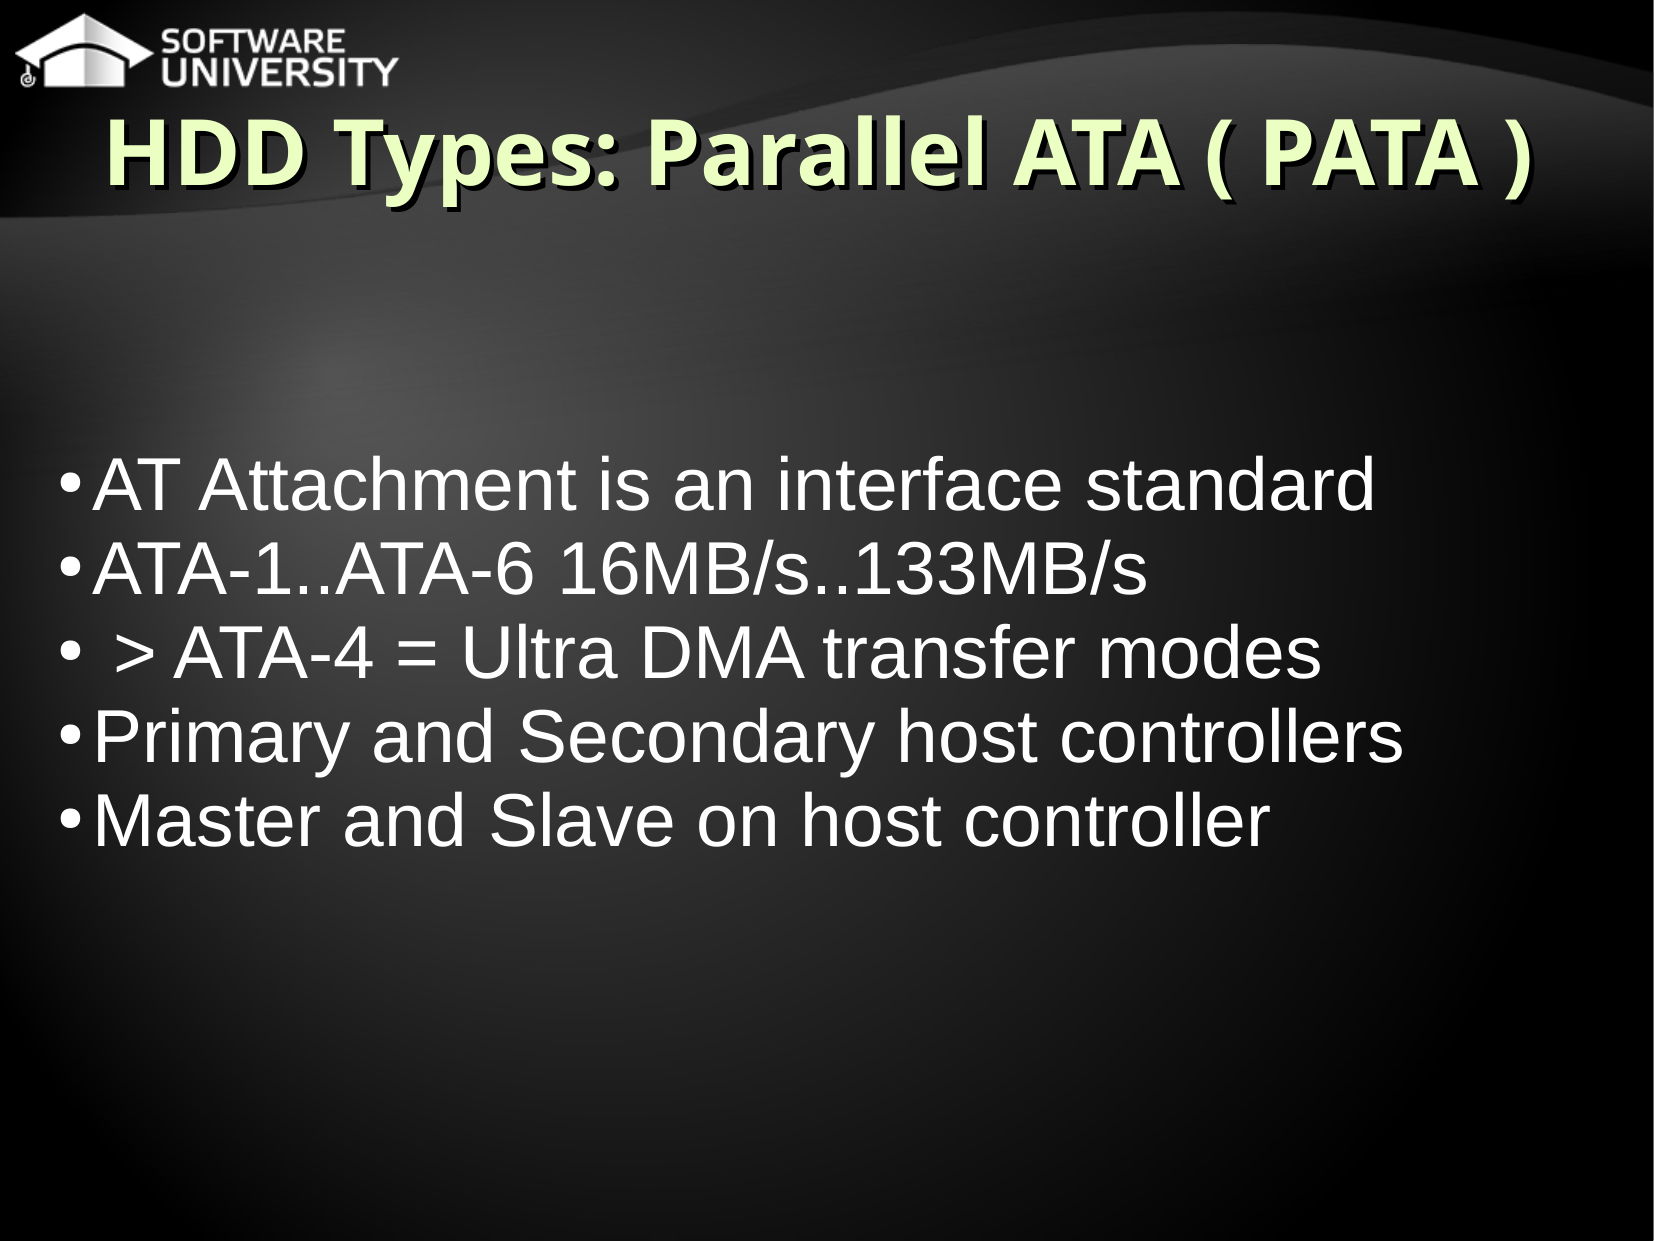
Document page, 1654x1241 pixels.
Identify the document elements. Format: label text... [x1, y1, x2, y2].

text_box AT Attachment is an interface standard ATA-1..ATA-6 16MB/s..133MB/s > ATA-4 = Ultra DMA transfer modes Primary and Secondary host controllers Master and Slave on host controller [42, 435, 1603, 824]
title HDD Types: Parallel ATA ( PATA ) [74, 46, 1563, 254]
picture [0, 0, 1654, 1241]
